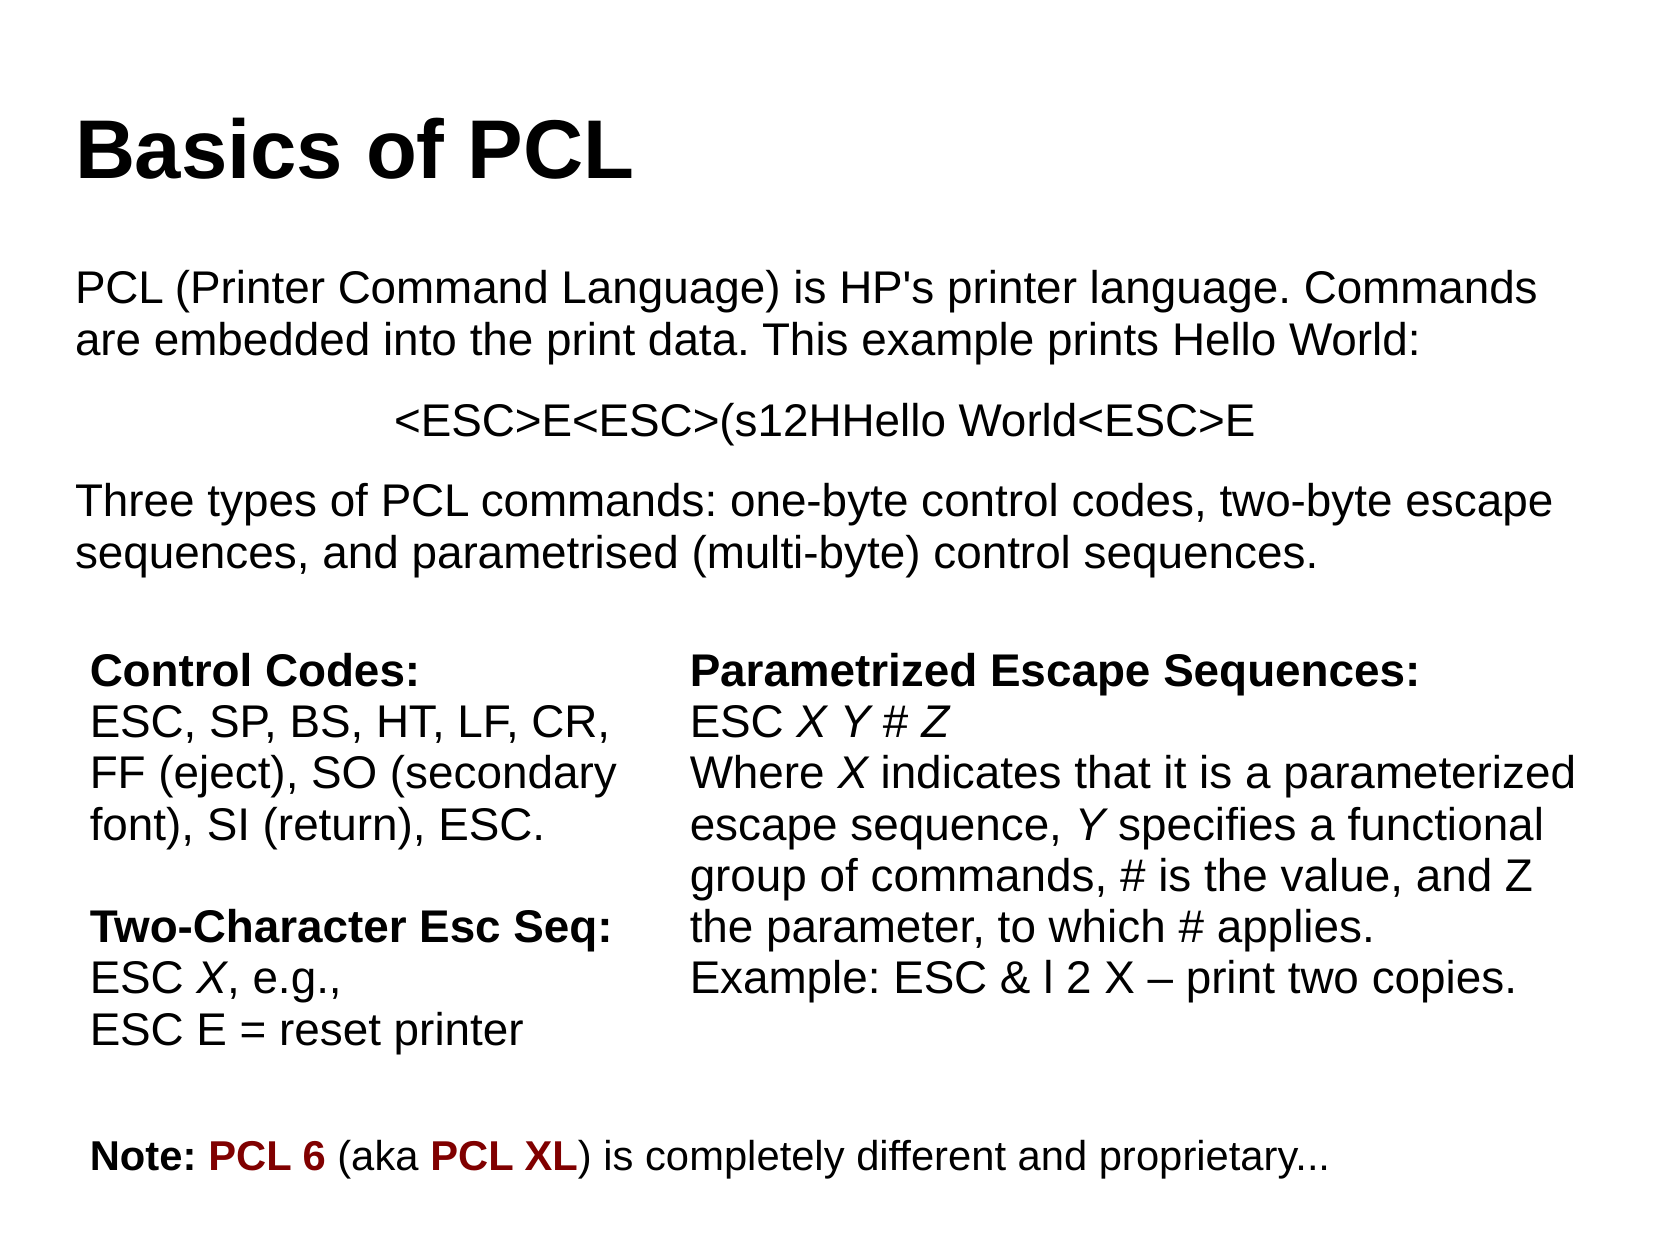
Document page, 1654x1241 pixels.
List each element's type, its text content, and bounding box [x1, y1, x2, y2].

list PCL (Printer Command Language) is HP's printer language. Commands are embedded into the print data. This example prints Hello World: <ESC>E<ESC>(s12HHello World<ESC>E Three types of PCL commands: one-byte control codes, two-byte escape sequences, and parametrised (multi-byte) control sequences. [75, 262, 1576, 638]
text_box Control Codes: ESC, SP, BS, HT, LF, CR, FF (eject), SO (secondary font), SI (return), ESC. Two-Character Esc Seq: ESC X, e.g., ESC E = reset printer [75, 637, 638, 1088]
title Basics of PCL [75, 37, 1576, 262]
text_box Parametrized Escape Sequences: ESC X Y # Z Where X indicates that it is a parameterized escape sequence, Y specifies a functional group of commands, # is the value, and Z the parameter, to which # applies. Example: ESC & l 2 X – print two copies. [675, 637, 1613, 1088]
text_box Note: PCL 6 (aka PCL XL) is completely different and proprietary... [75, 1125, 1576, 1201]
